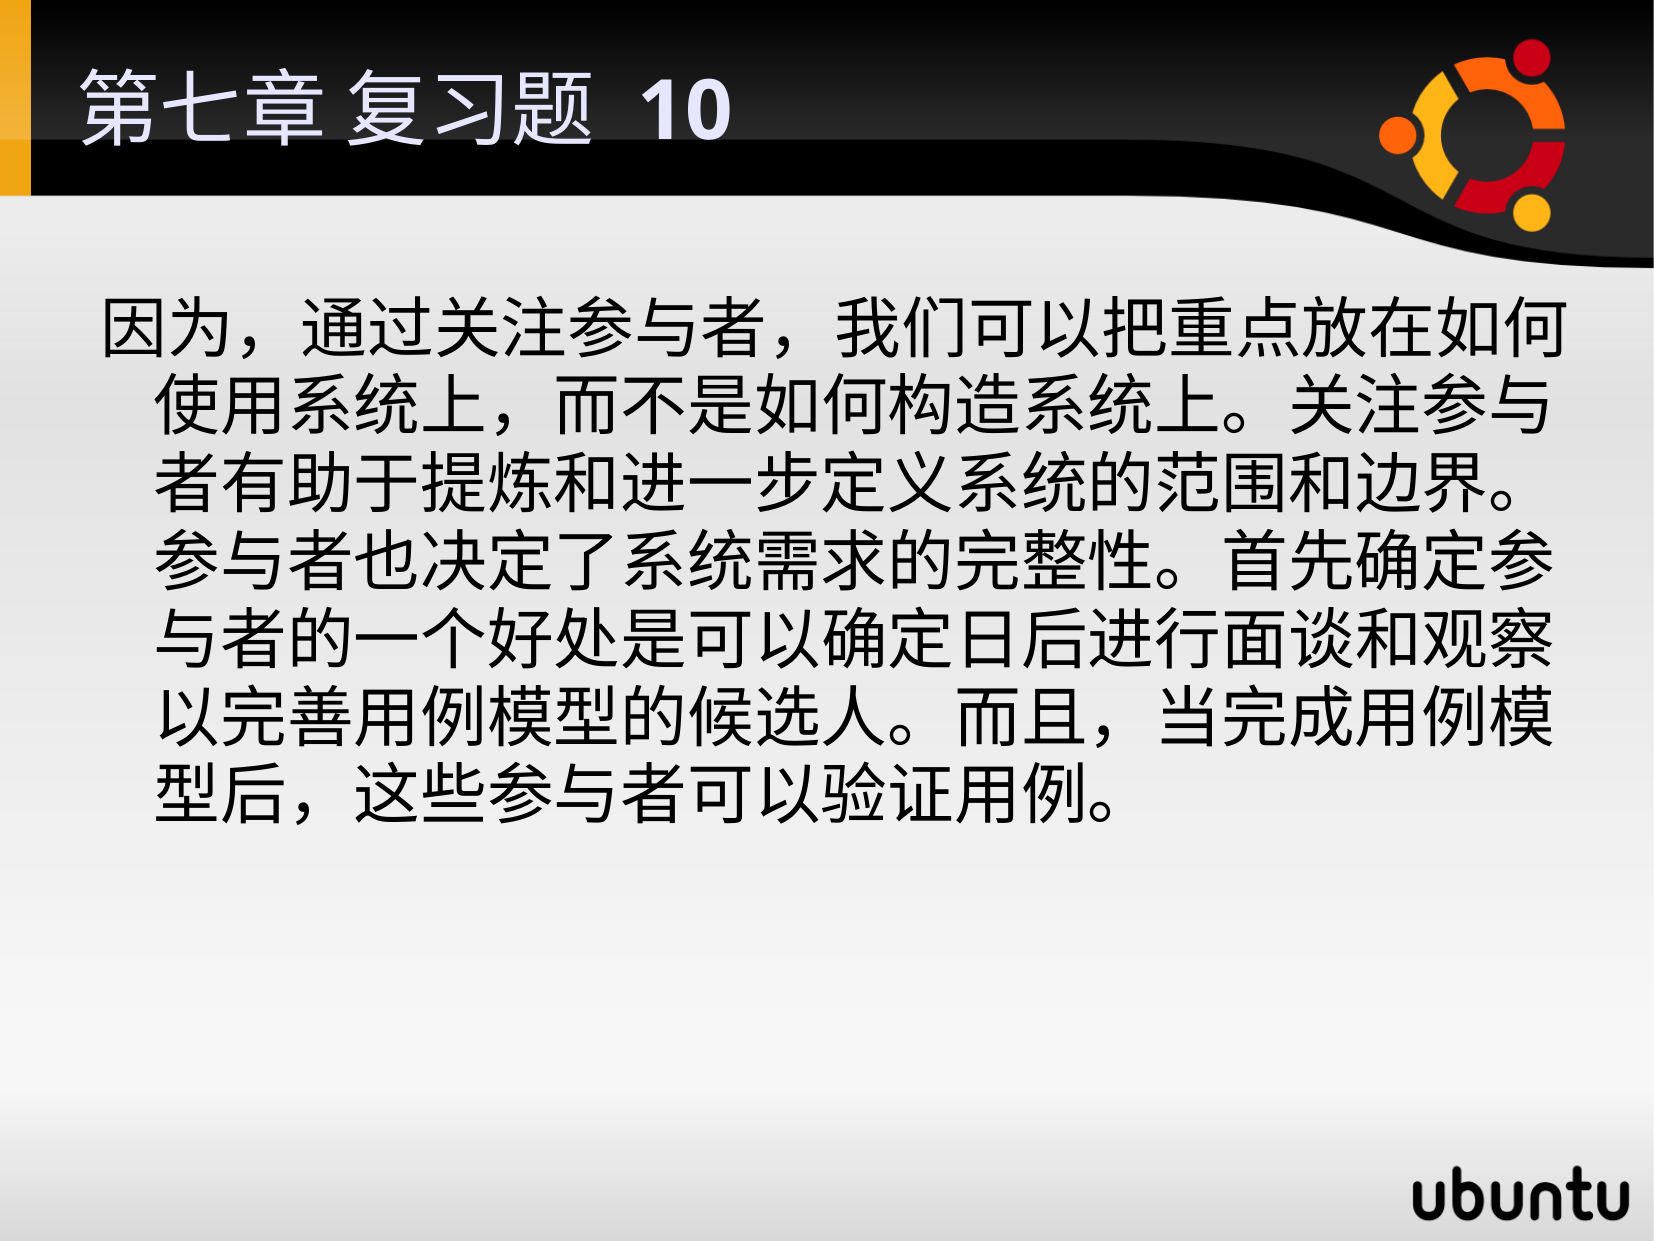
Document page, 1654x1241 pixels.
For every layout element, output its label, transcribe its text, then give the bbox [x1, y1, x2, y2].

list 因为，通过关注参与者，我们可以把重点放在如何使用系统上，而不是如何构造系统上。关注参与者有助于提炼和进一步定义系统的范围和边界。参与者也决定了系统需求的完整性。首先确定参与者的一个好处是可以确定日后进行面谈和观察以完善用例模型的候选人。而且，当完成用例模型后，这些参与者可以验证用例。 [82, 290, 1571, 1094]
title 第七章 复习题 10 [76, 7, 1565, 200]
picture [0, 0, 1654, 1241]
